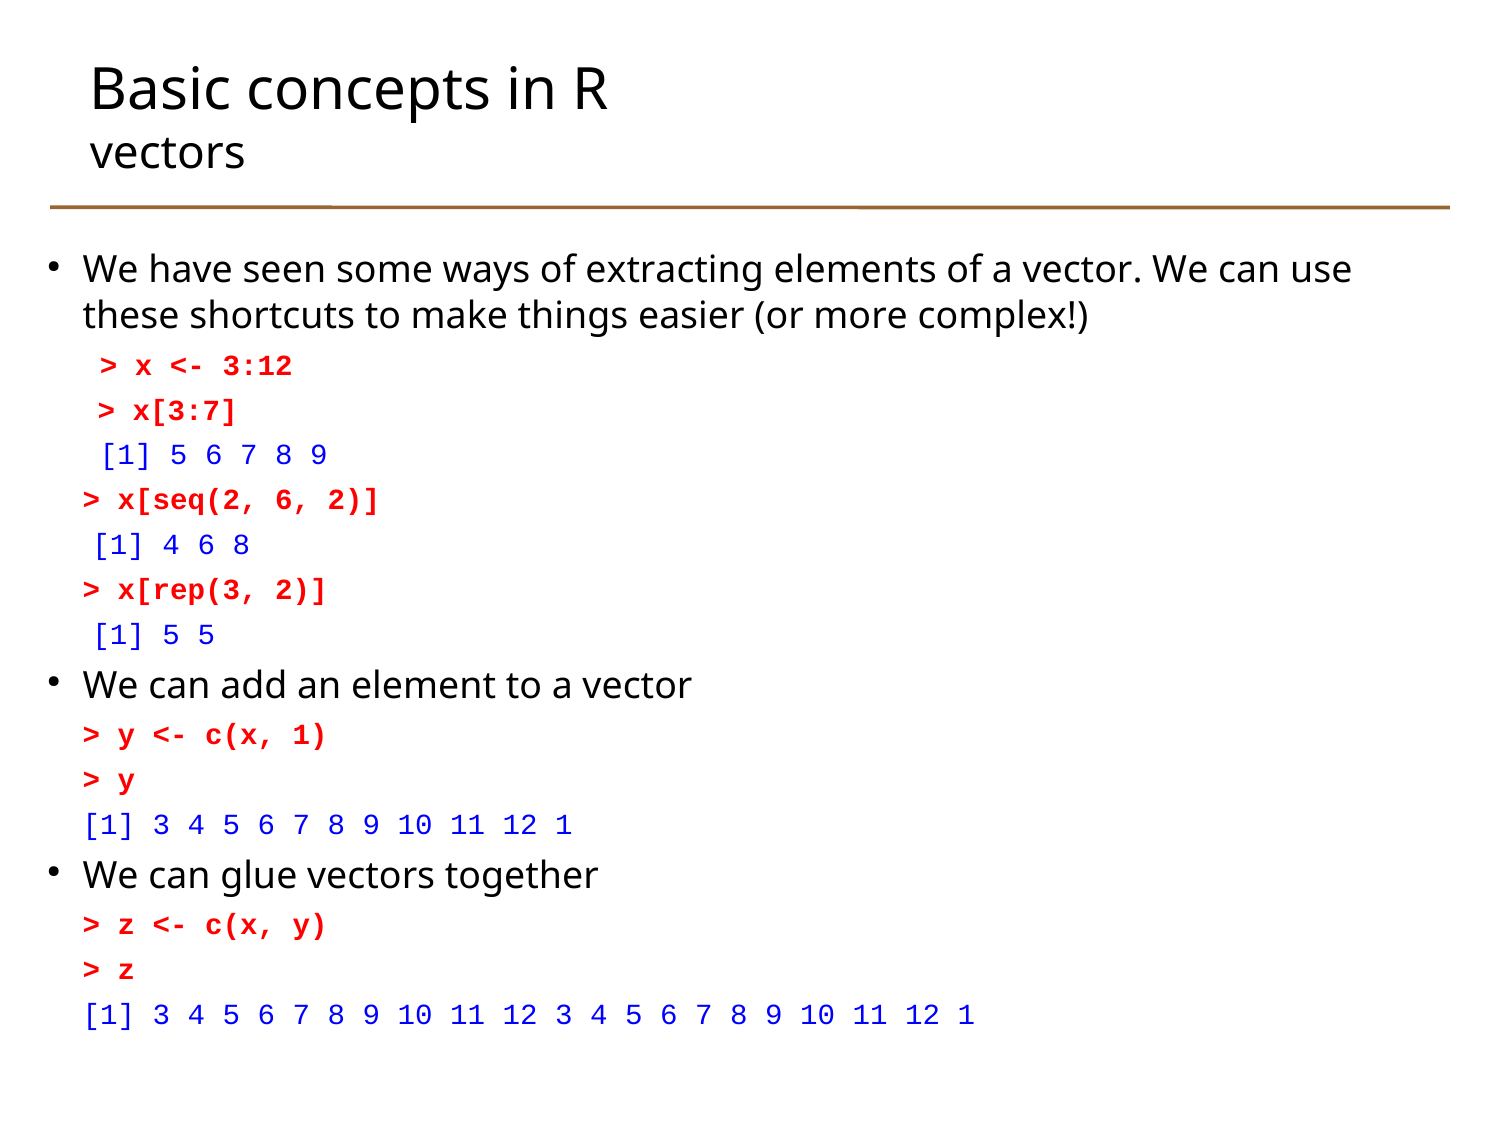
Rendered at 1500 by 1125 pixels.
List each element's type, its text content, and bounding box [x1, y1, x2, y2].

list We have seen some ways of extracting elements of a vector. We can use these shortcuts to make things easier (or more complex!) > x <- 3:12 > x[3:7] [1] 5 6 7 8 9 > x[seq(2, 6, 2)] [1] 4 6 8 > x[rep(3, 2)] [1] 5 5 We can add an element to a vector > y <- c(x, 1) > y [1] 3 4 5 6 7 8 9 10 11 12 1 We can glue vectors together > z <- c(x, y) > z [1] 3 4 5 6 7 8 9 10 11 12 3 4 5 6 7 8 9 10 11 12 1 [47, 244, 1427, 1125]
title Basic concepts in R vectors [75, 41, 1422, 244]
